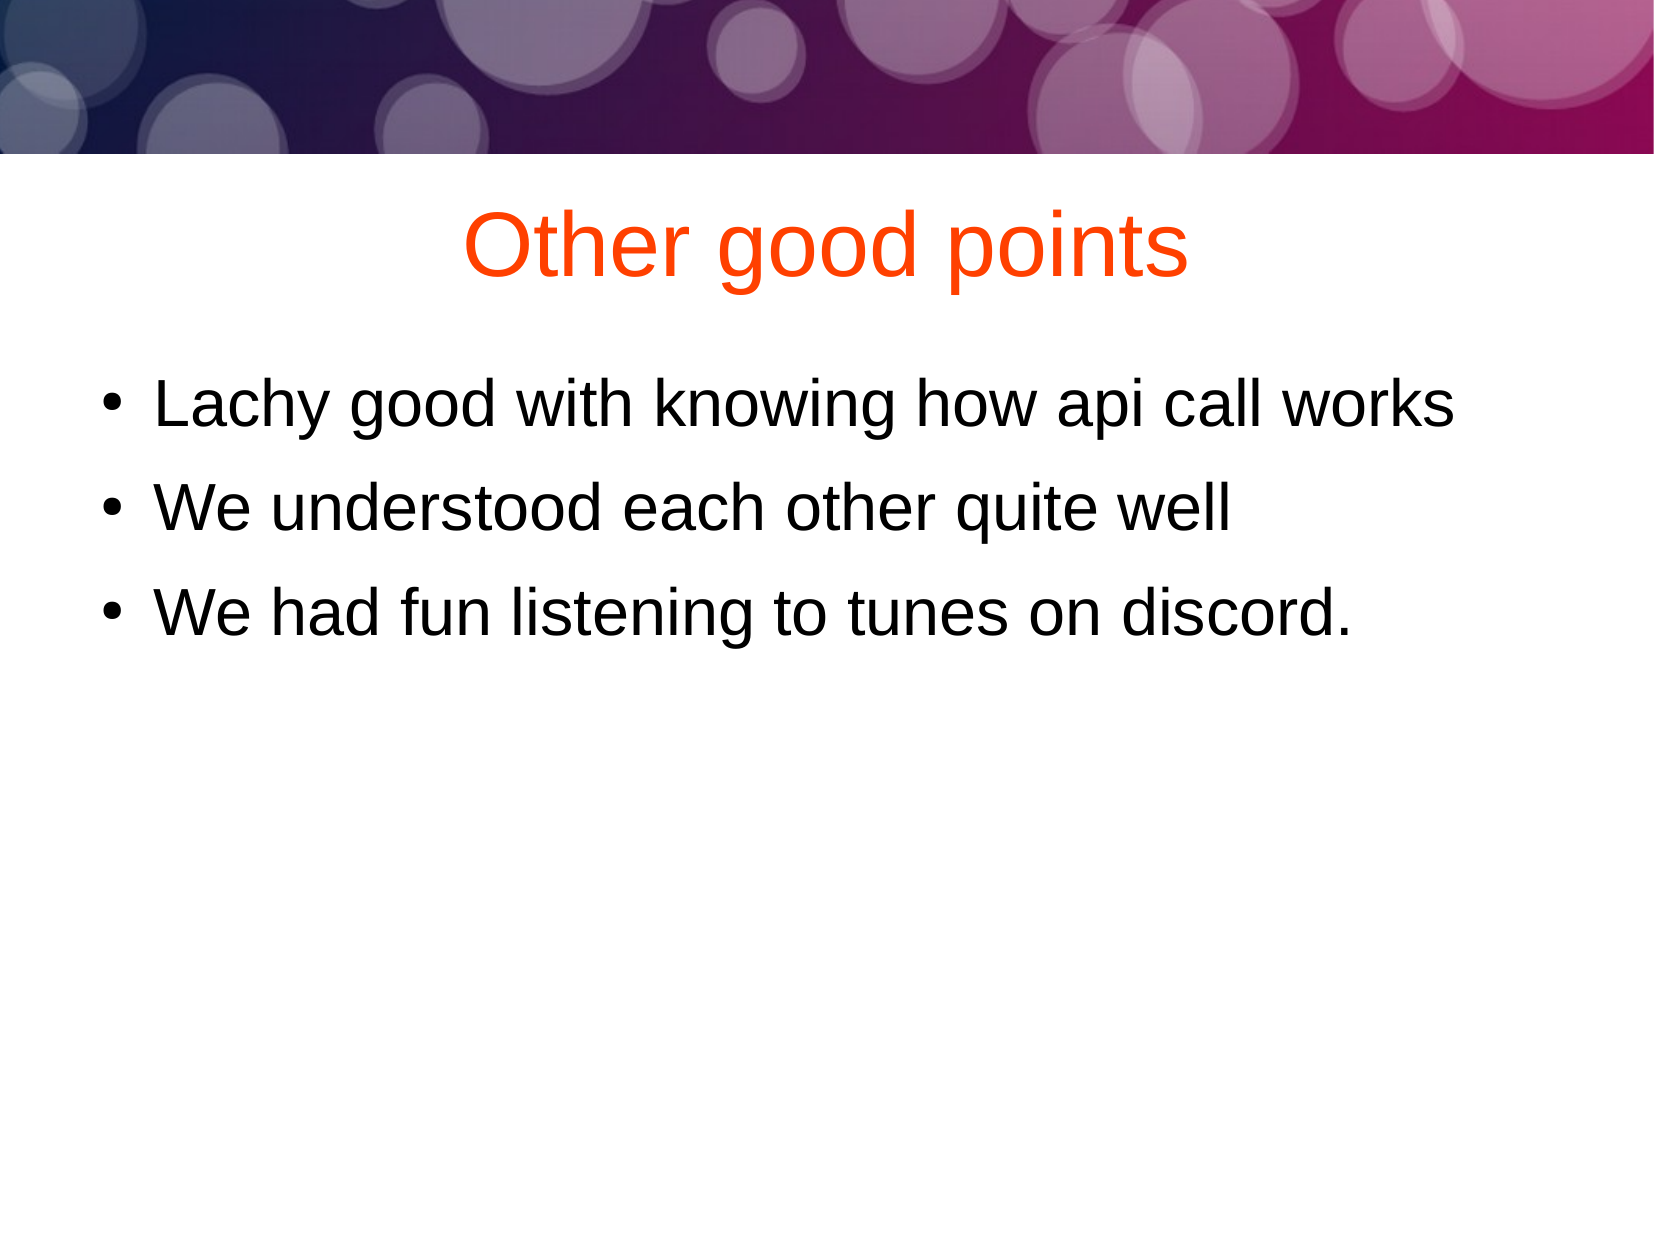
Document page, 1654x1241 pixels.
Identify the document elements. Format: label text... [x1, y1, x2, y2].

list Lachy good with knowing how api call works We understood each other quite well We had fun listening to tunes on discord. [82, 366, 1571, 1087]
picture [0, 0, 1654, 154]
title Other good points [82, 159, 1571, 331]
